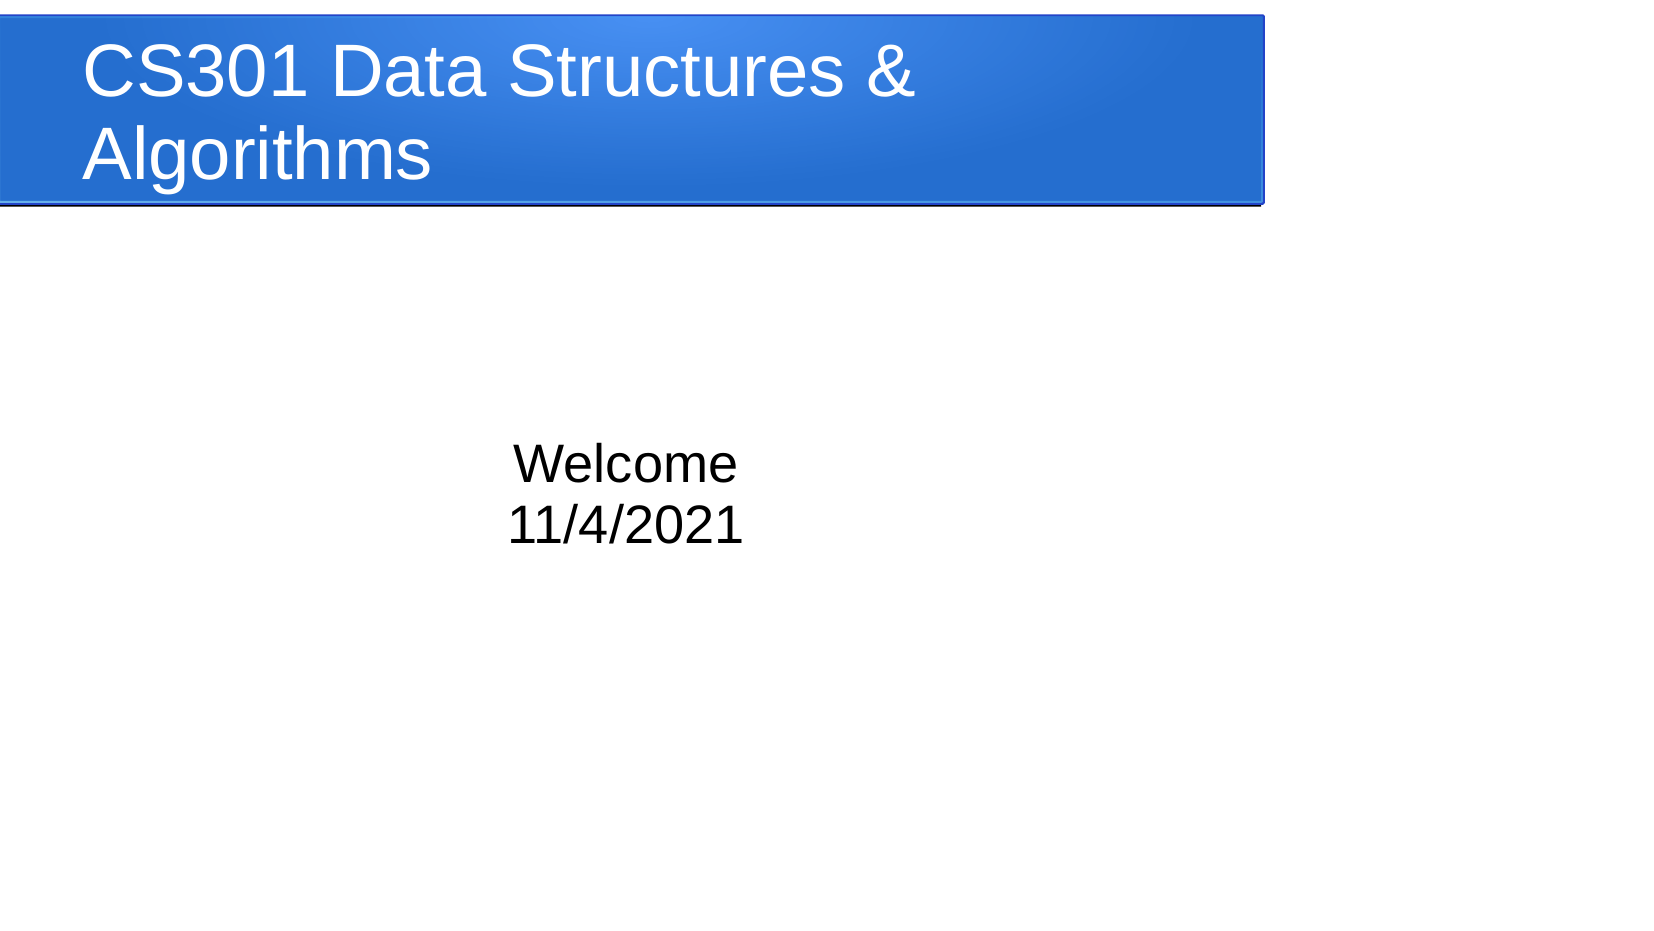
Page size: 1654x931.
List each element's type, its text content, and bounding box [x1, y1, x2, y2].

subtitle Welcome 11/4/2021 [82, 224, 1171, 764]
title CS301 Data Structures & Algorithms [82, 29, 1235, 196]
